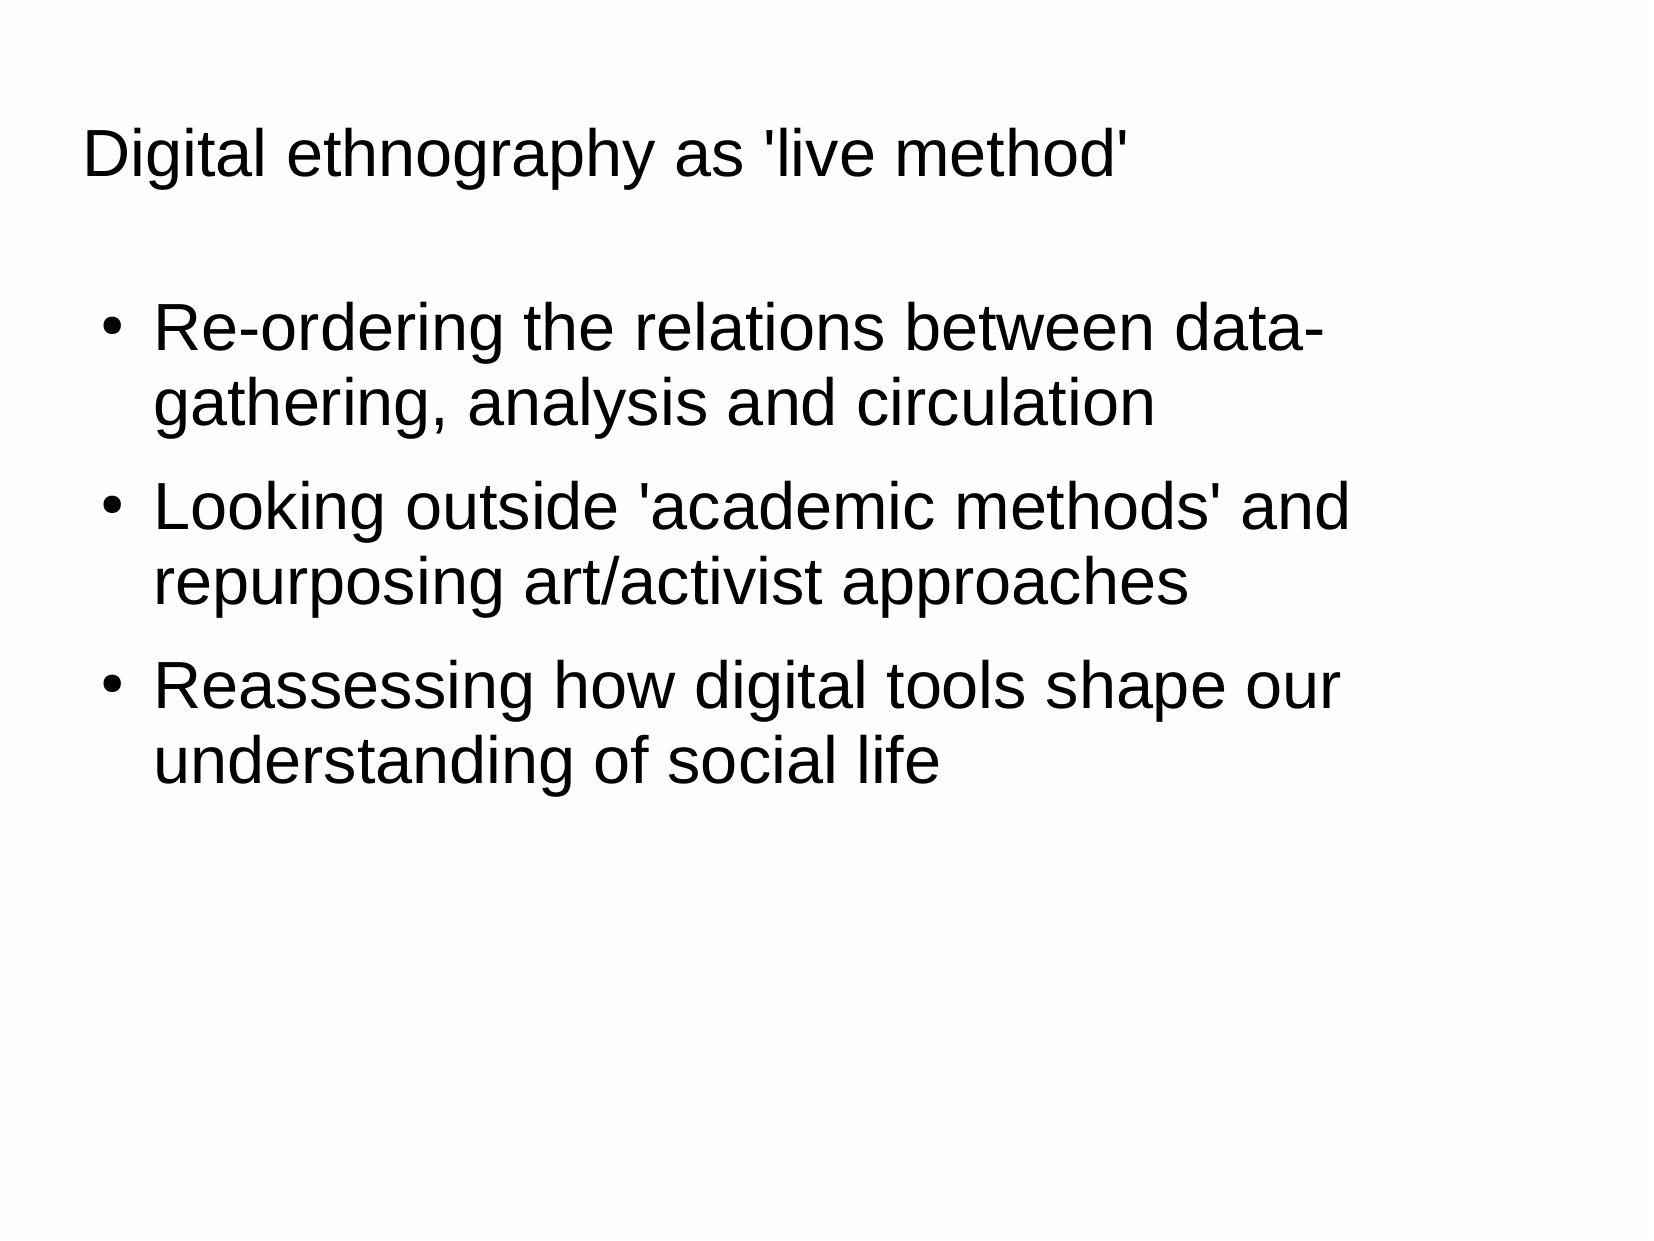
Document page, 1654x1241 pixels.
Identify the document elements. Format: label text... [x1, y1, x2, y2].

title Digital ethnography as 'live method' [82, 49, 1571, 257]
list Re-ordering the relations between data-gathering, analysis and circulation Looking outside 'academic methods' and repurposing art/activist approaches Reassessing how digital tools shape our understanding of social life [82, 290, 1571, 1010]
